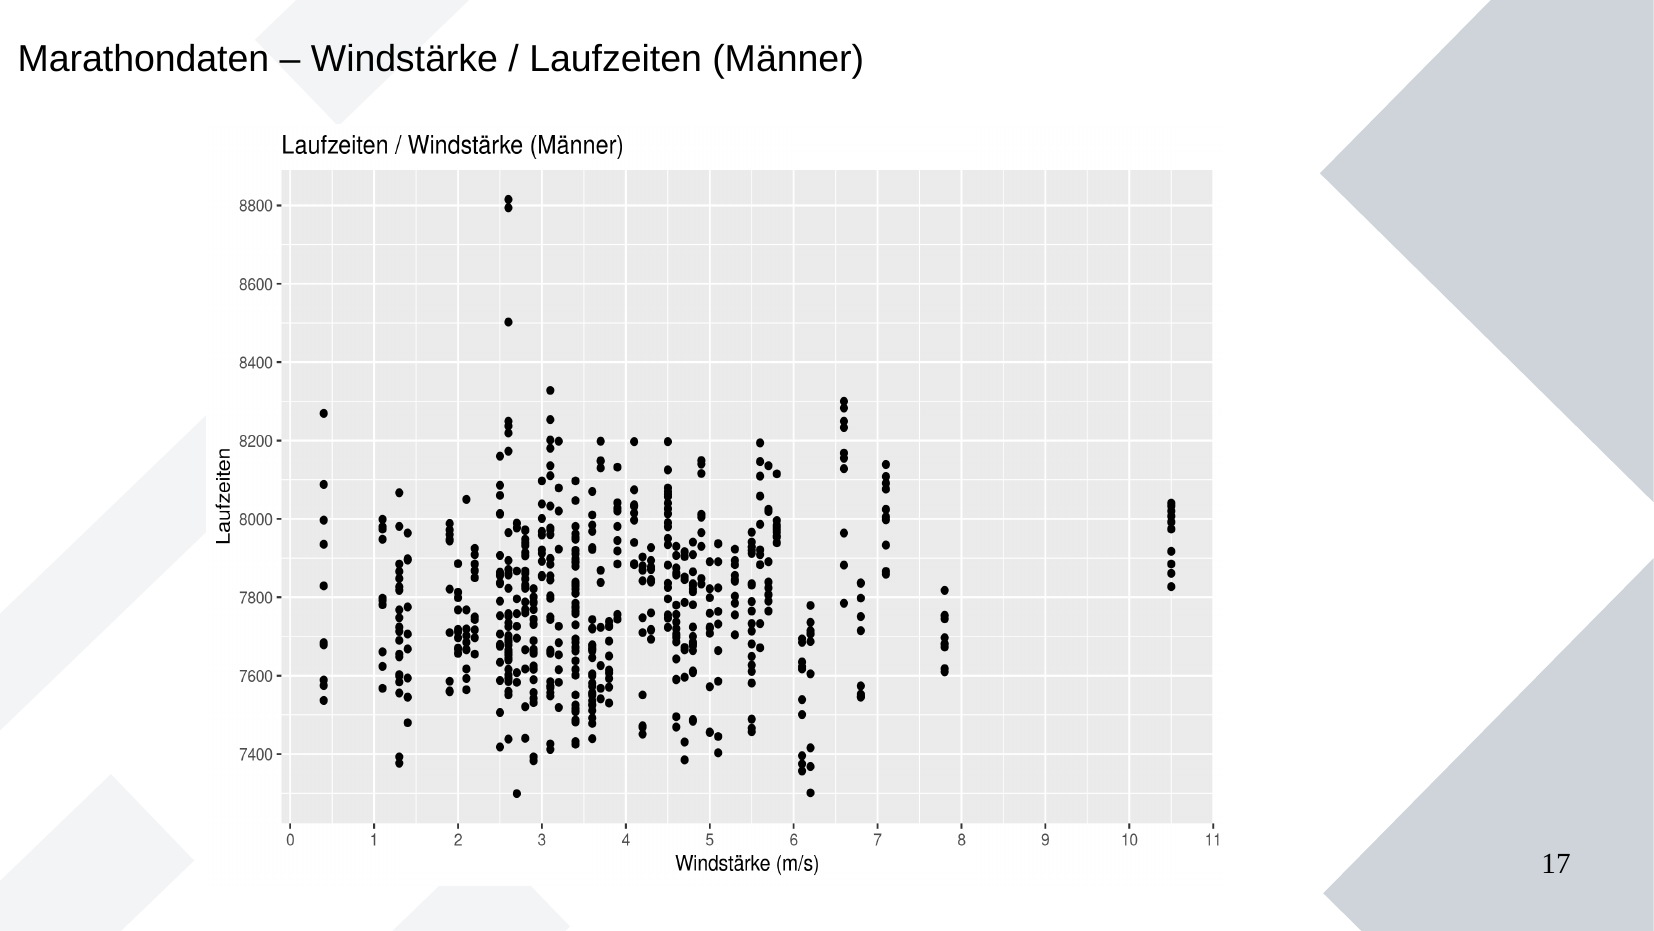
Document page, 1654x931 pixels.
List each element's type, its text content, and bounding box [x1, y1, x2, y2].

title Marathondaten – Windstärke / Laufzeiten (Männer) [17, 27, 1506, 89]
picture [206, 124, 1223, 886]
